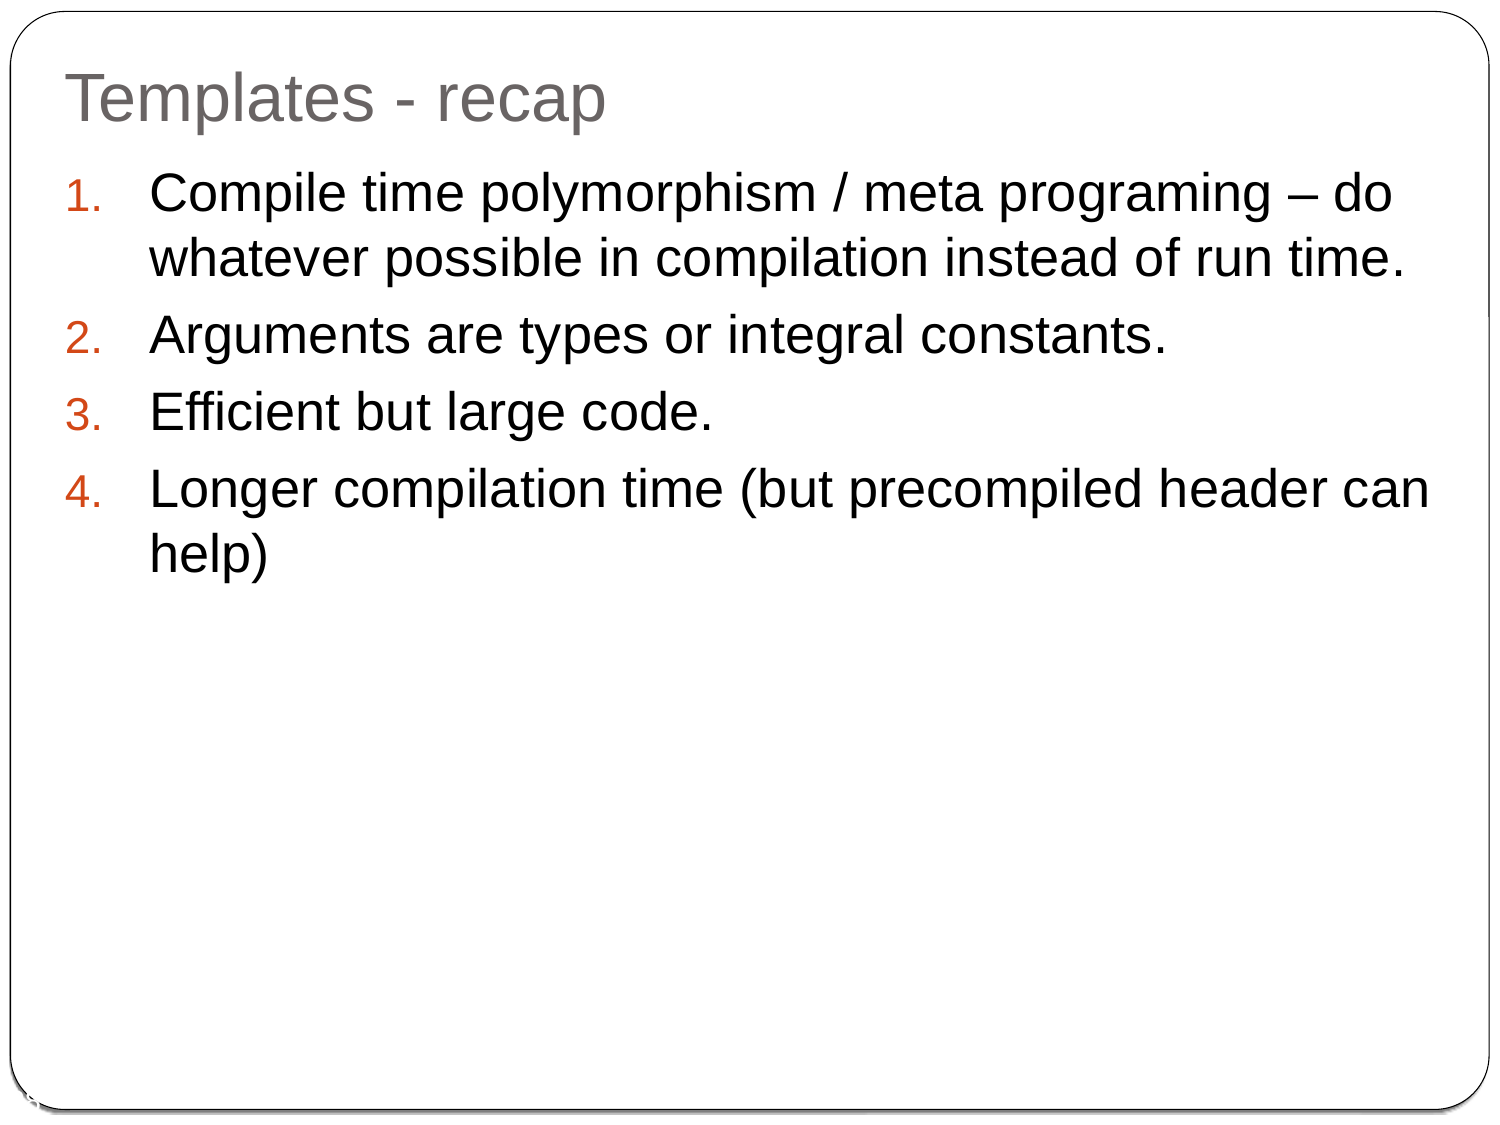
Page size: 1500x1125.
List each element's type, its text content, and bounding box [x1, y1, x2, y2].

slide_number <number> [0, 1074, 50, 1125]
list Compile time polymorphism / meta programing – do whatever possible in compilation instead of run time. Arguments are types or integral constants. Efficient but large code. Longer compilation time (but precompiled header can help) [50, 149, 1450, 1088]
title Templates - recap [50, 45, 1450, 149]
